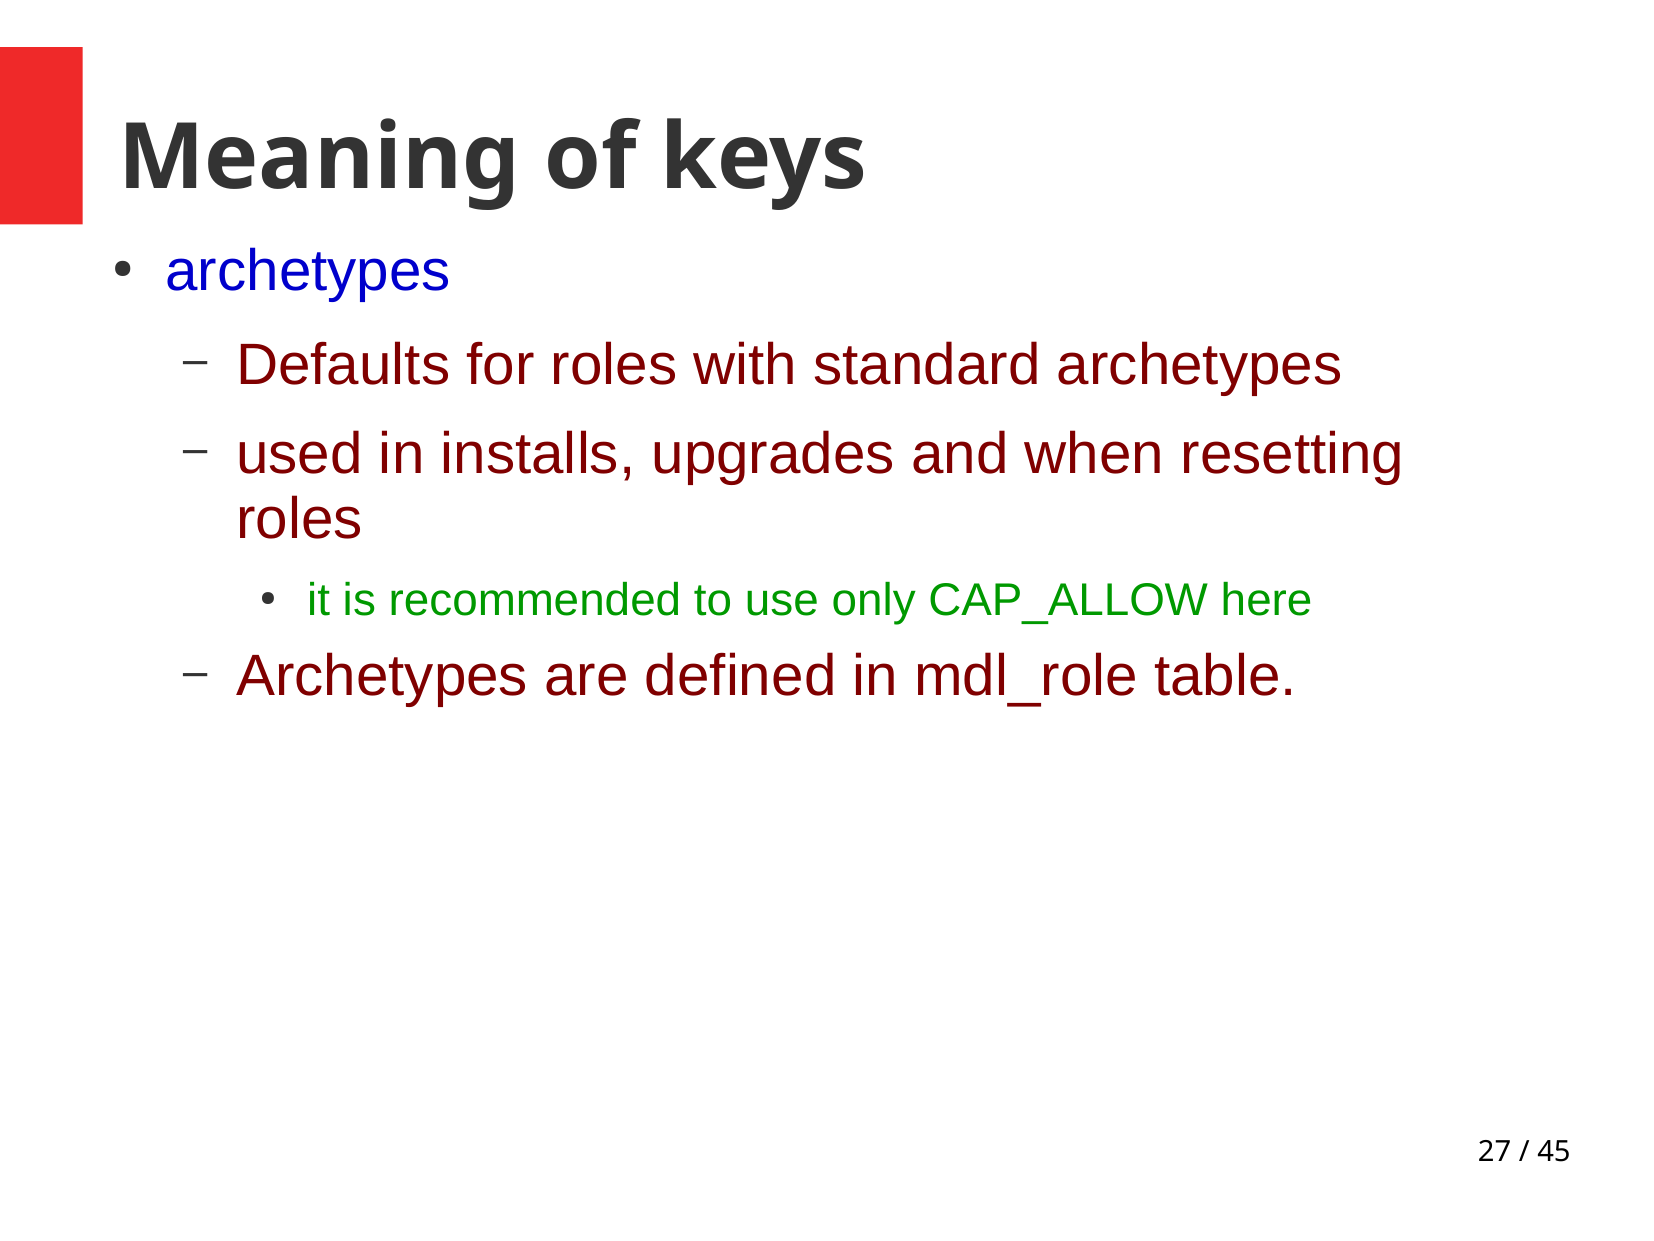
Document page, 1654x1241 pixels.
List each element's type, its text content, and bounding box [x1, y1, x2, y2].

list archetypes Defaults for roles with standard archetypes used in installs, upgrades and when resetting roles it is recommended to use only CAP_ALLOW here Archetypes are defined in mdl_role table. [94, 237, 1536, 1146]
title Meaning of keys [118, 49, 1571, 257]
